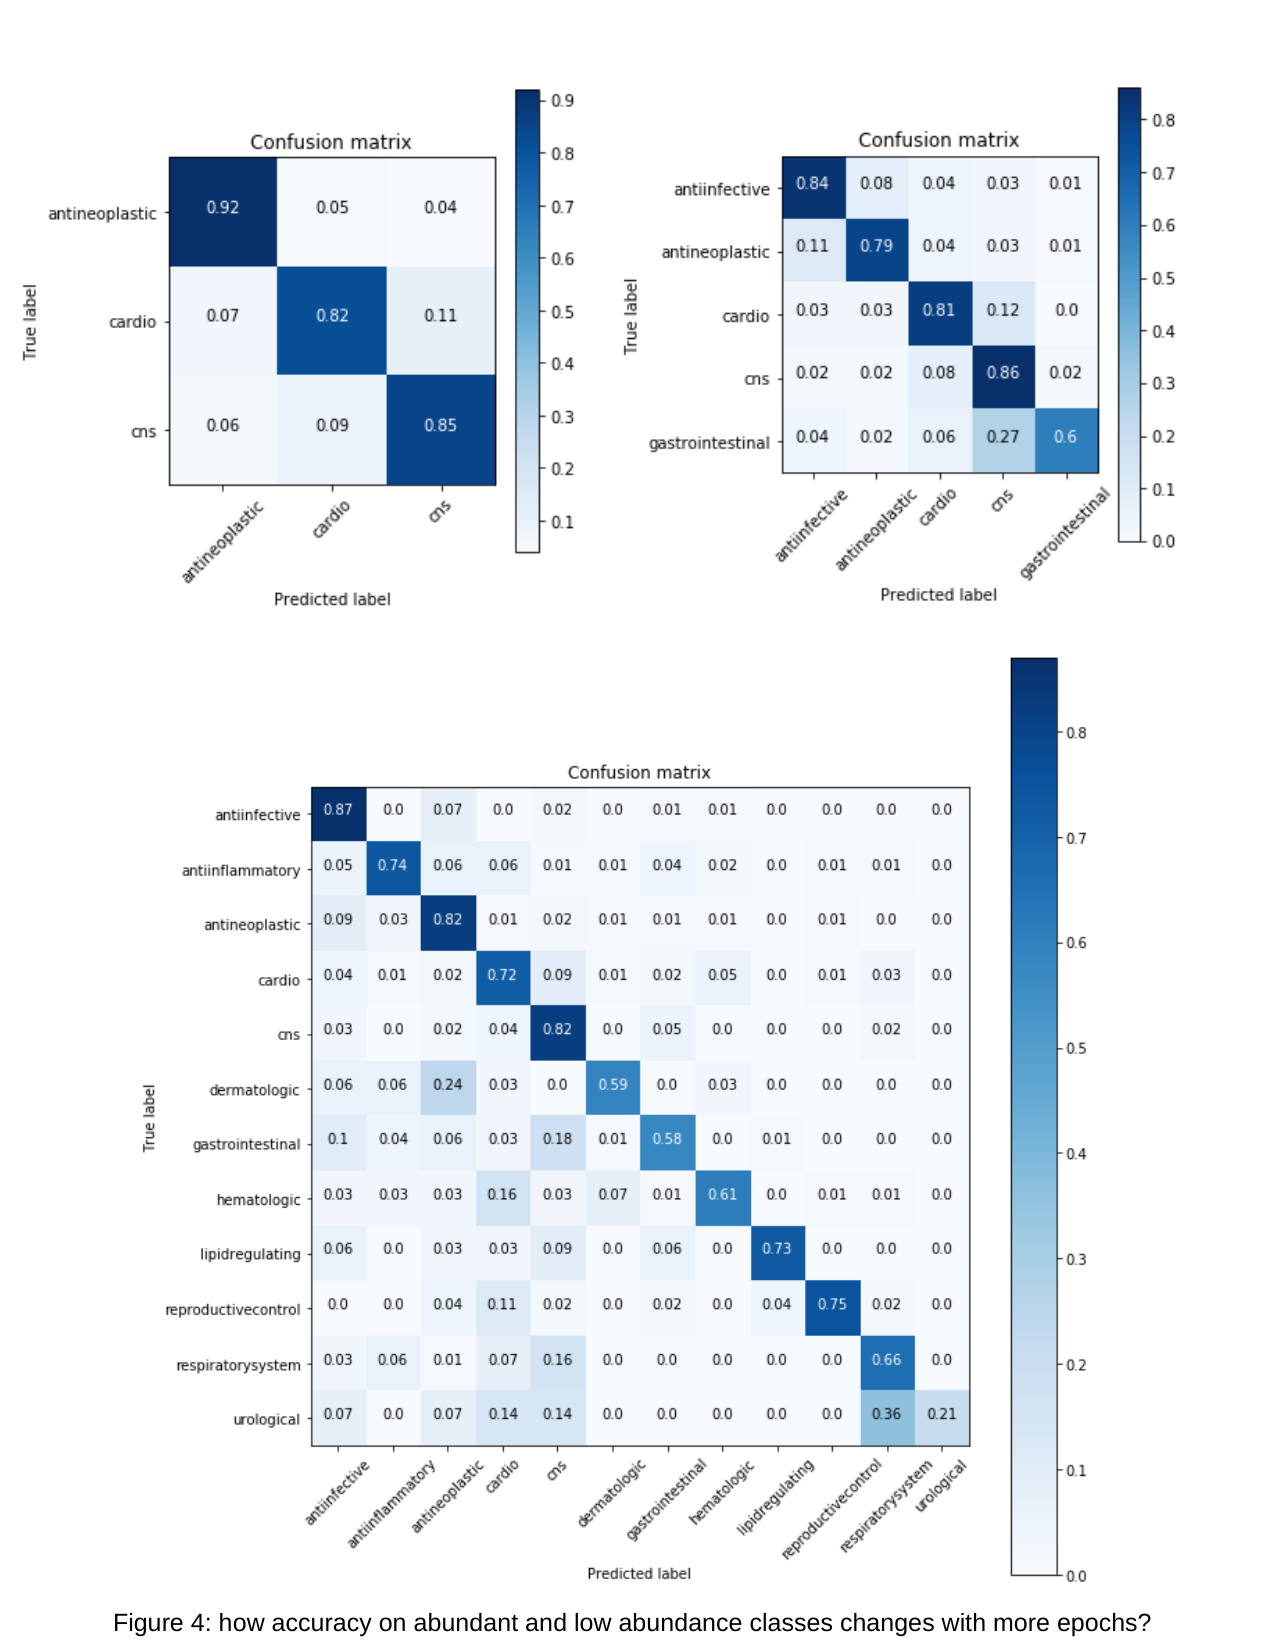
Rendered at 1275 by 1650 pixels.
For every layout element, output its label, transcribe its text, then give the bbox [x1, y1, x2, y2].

title Figure 4: how accuracy on abundant and low abundance classes changes with more epochs? [0, 1590, 1268, 1650]
picture [14, 74, 586, 618]
picture [135, 644, 1097, 1593]
picture [615, 72, 1187, 616]
